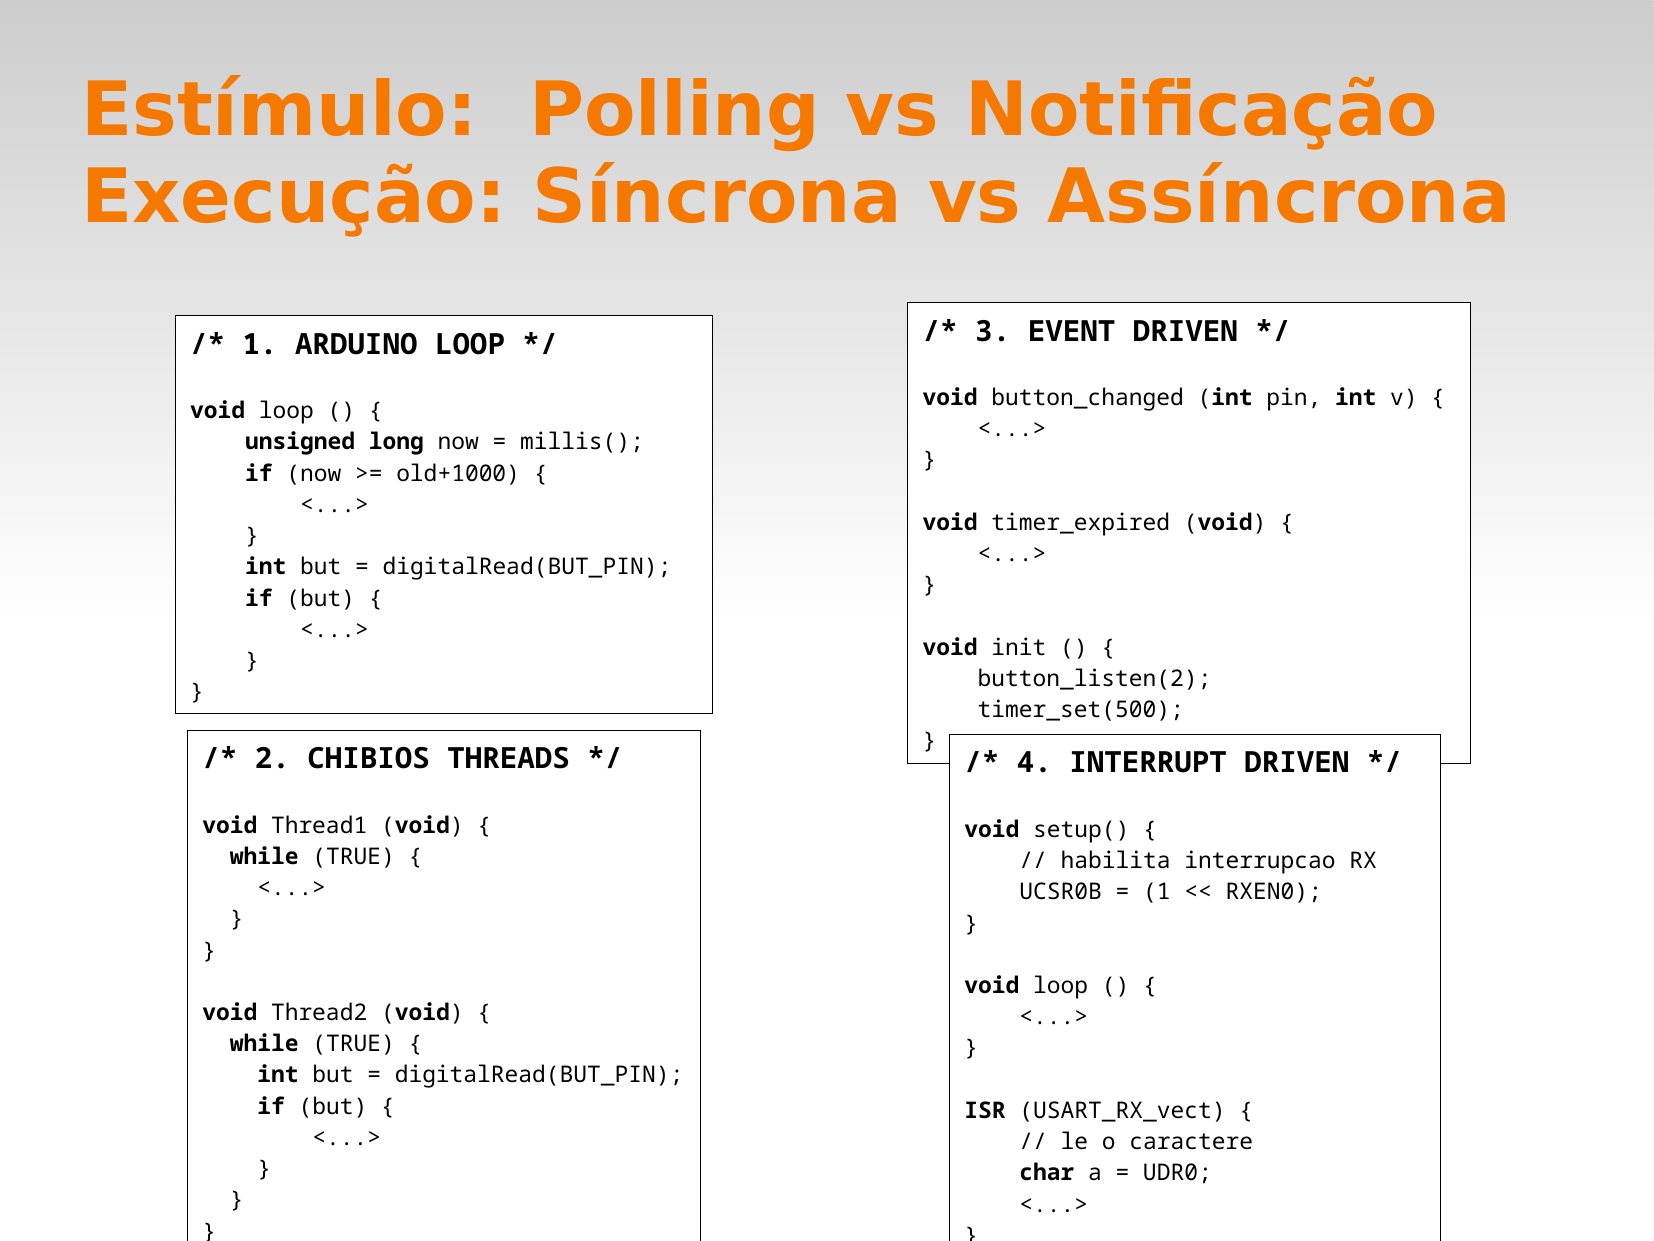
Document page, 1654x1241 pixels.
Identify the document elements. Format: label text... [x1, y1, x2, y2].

title Estímulo: Polling vs Notificação Execução: Síncrona vs Assíncrona [81, 49, 1570, 257]
text_box /* 4. INTERRUPT DRIVEN */ void setup() { // habilita interrupcao RX UCSR0B = (1 << RXEN0); } void loop () { <...> } ISR (USART_RX_vect) { // le o caractere char a = UDR0; <...> } [949, 734, 1441, 1189]
text_box /* 3. EVENT DRIVEN */ void button_changed (int pin, int v) { <...> } void timer_expired (void) { <...> } void init () { button_listen(2); timer_set(500); } [907, 302, 1471, 704]
text_box /* 1. ARDUINO LOOP */ void loop () { unsigned long now = millis(); if (now >= old+1000) { <...> } int but = digitalRead(BUT_PIN); if (but) { <...> } } [175, 315, 713, 691]
text_box /* 2. CHIBIOS THREADS */ void Thread1 (void) { while (TRUE) { <...> } } void Thread2 (void) { while (TRUE) { int but = digitalRead(BUT_PIN); if (but) { <...> } } } [187, 730, 701, 1187]
